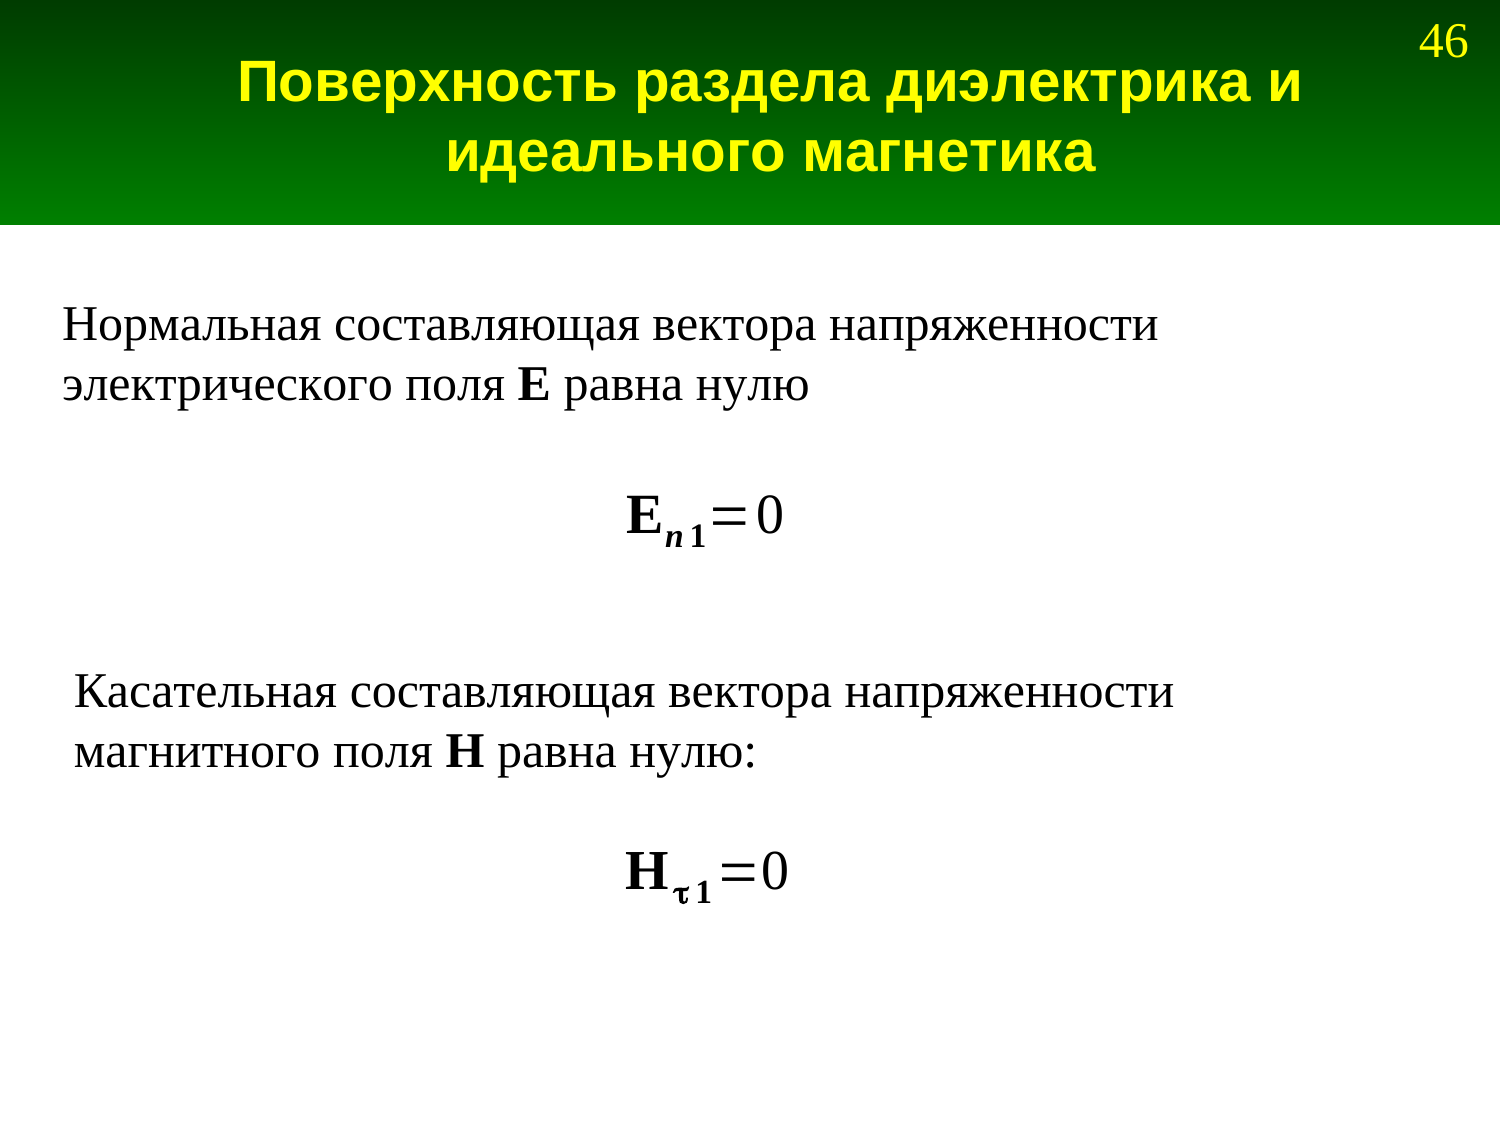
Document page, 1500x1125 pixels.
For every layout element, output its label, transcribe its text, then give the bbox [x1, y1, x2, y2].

chart [612, 483, 797, 556]
chart [611, 839, 805, 911]
title Поверхность раздела диэлектрика и идеального магнетика [88, 18, 1453, 207]
text_box Нормальная составляющая вектора напряженности электрического поля E равна нулю [47, 282, 1430, 418]
text_box Касательная составляющая вектора напряженности магнитного поля H равна нулю: [59, 649, 1441, 785]
